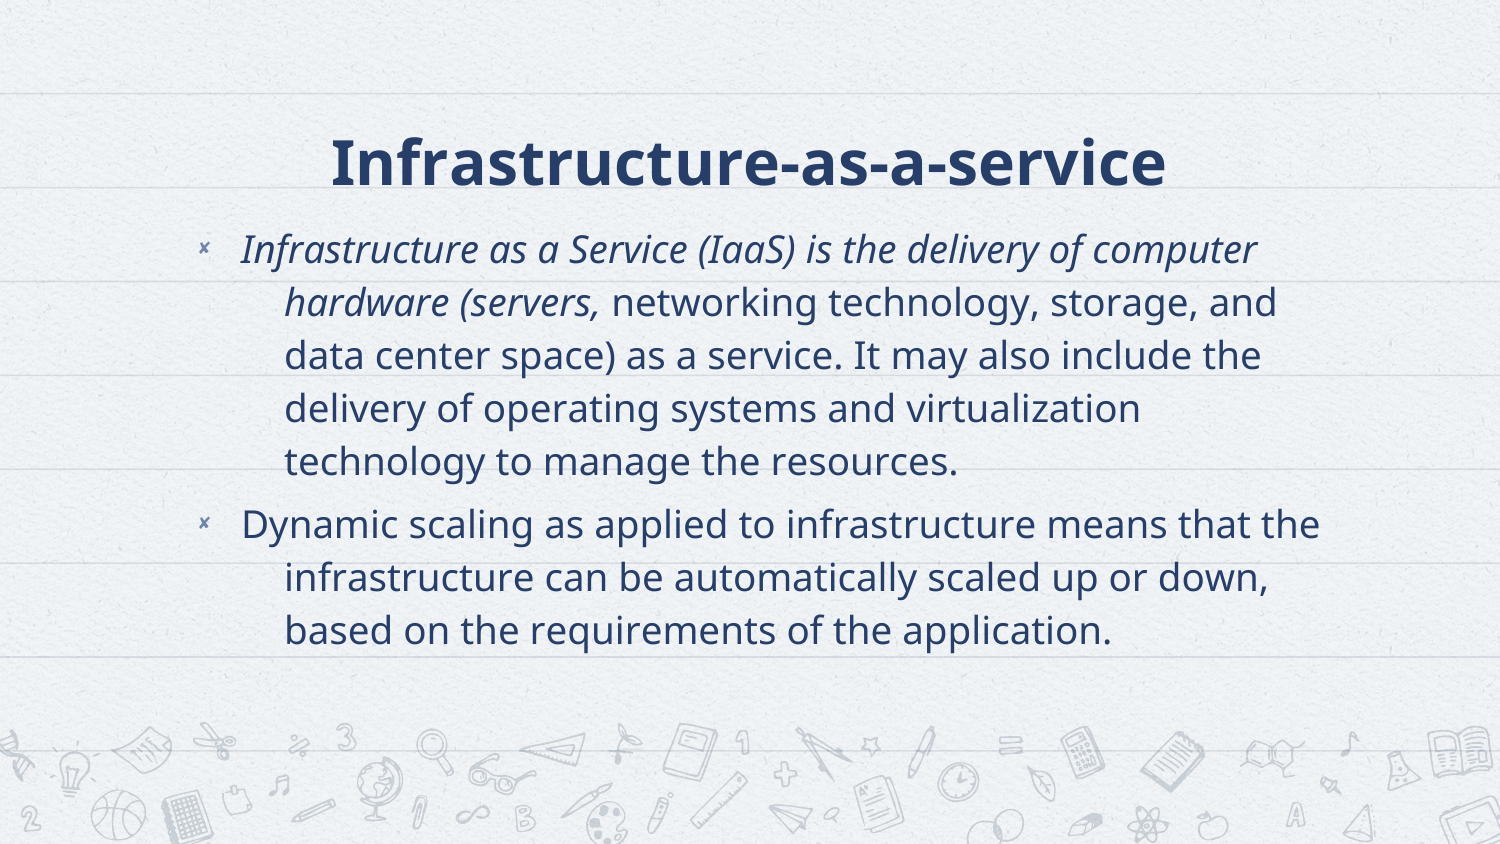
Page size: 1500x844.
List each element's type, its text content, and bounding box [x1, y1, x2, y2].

title Infrastructure-as-a-service [168, 29, 1332, 114]
list Infrastructure as a Service (IaaS) is the delivery of computer hardware (servers, networking technology, storage, and data center space) as a service. It may also include the delivery of operating systems and virtualization technology to manage the resources. Dynamic scaling as applied to infrastructure means that the infrastructure can be automatically scaled up or down, based on the requirements of the application. [79, 136, 1416, 658]
